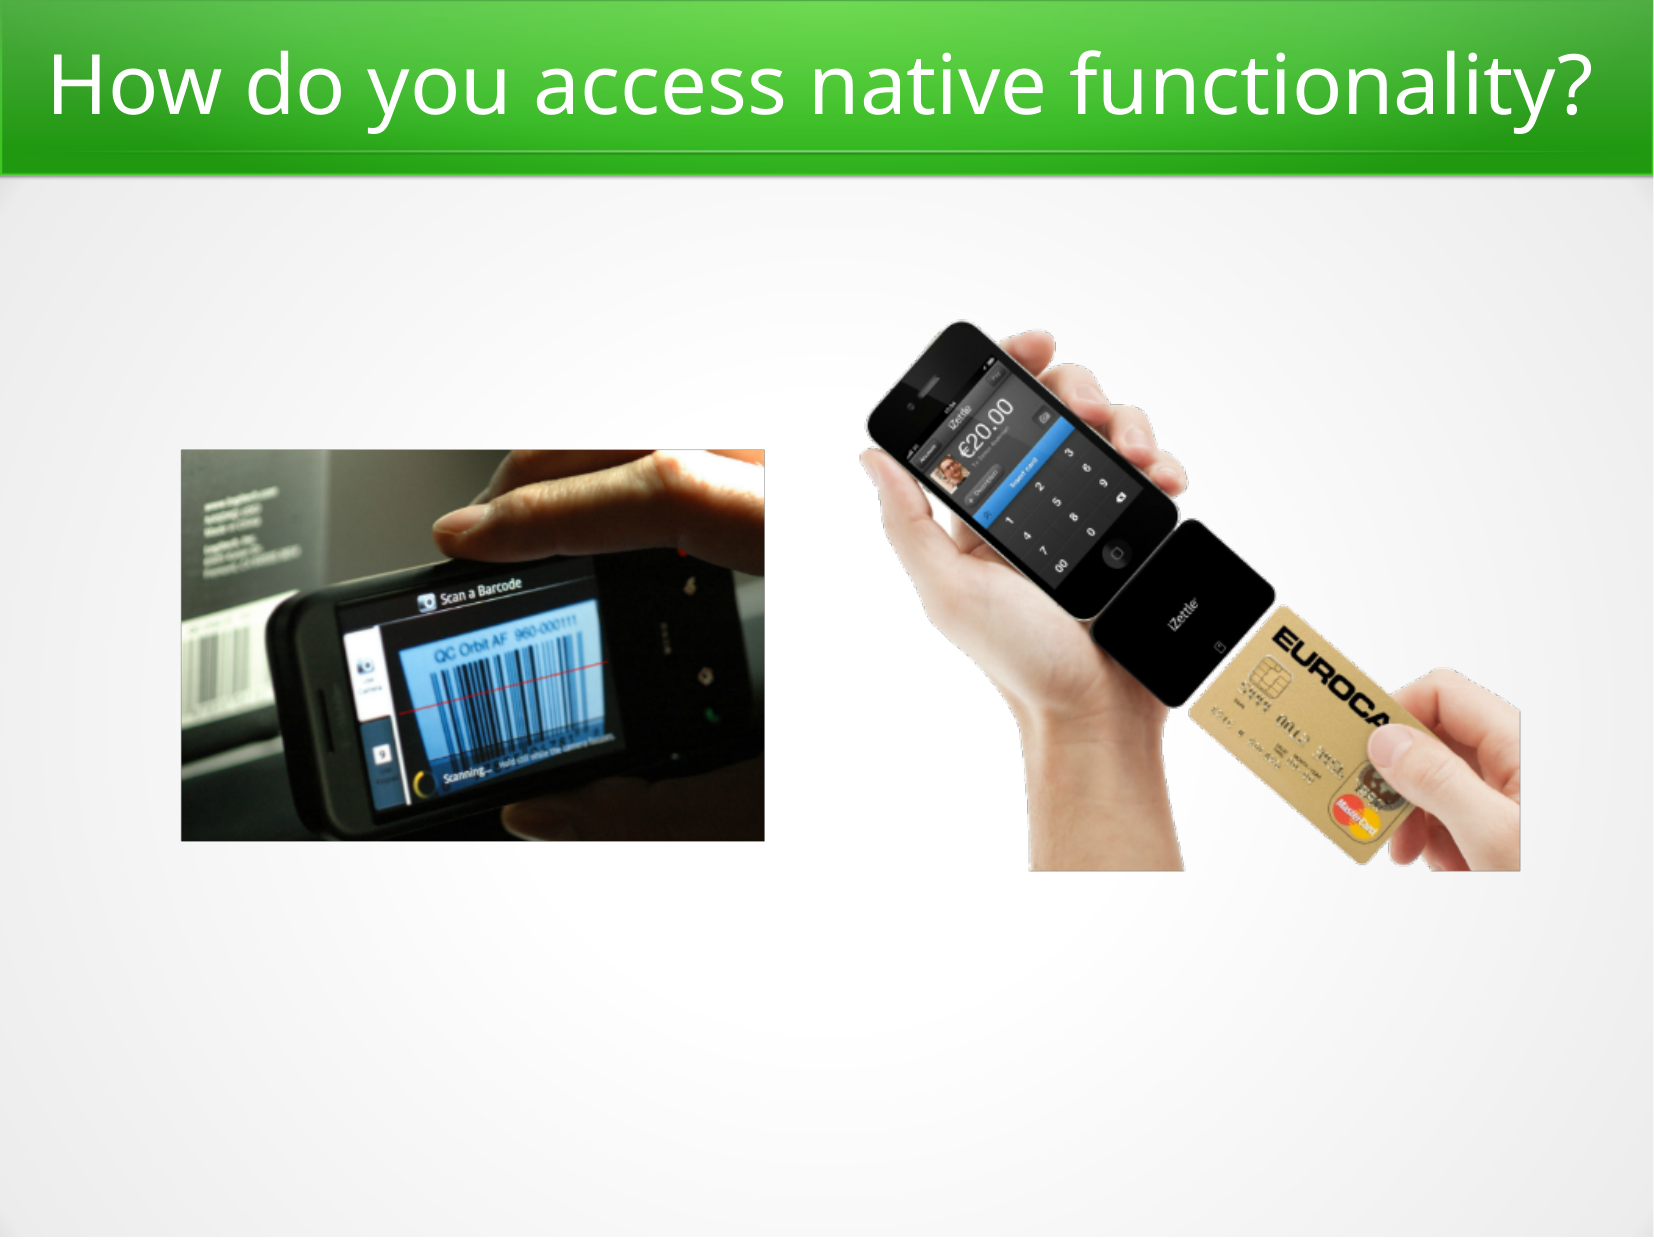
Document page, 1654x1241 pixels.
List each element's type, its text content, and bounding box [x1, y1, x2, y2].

title How do you access native functionality? [23, 11, 1619, 154]
picture [0, 0, 1654, 1237]
